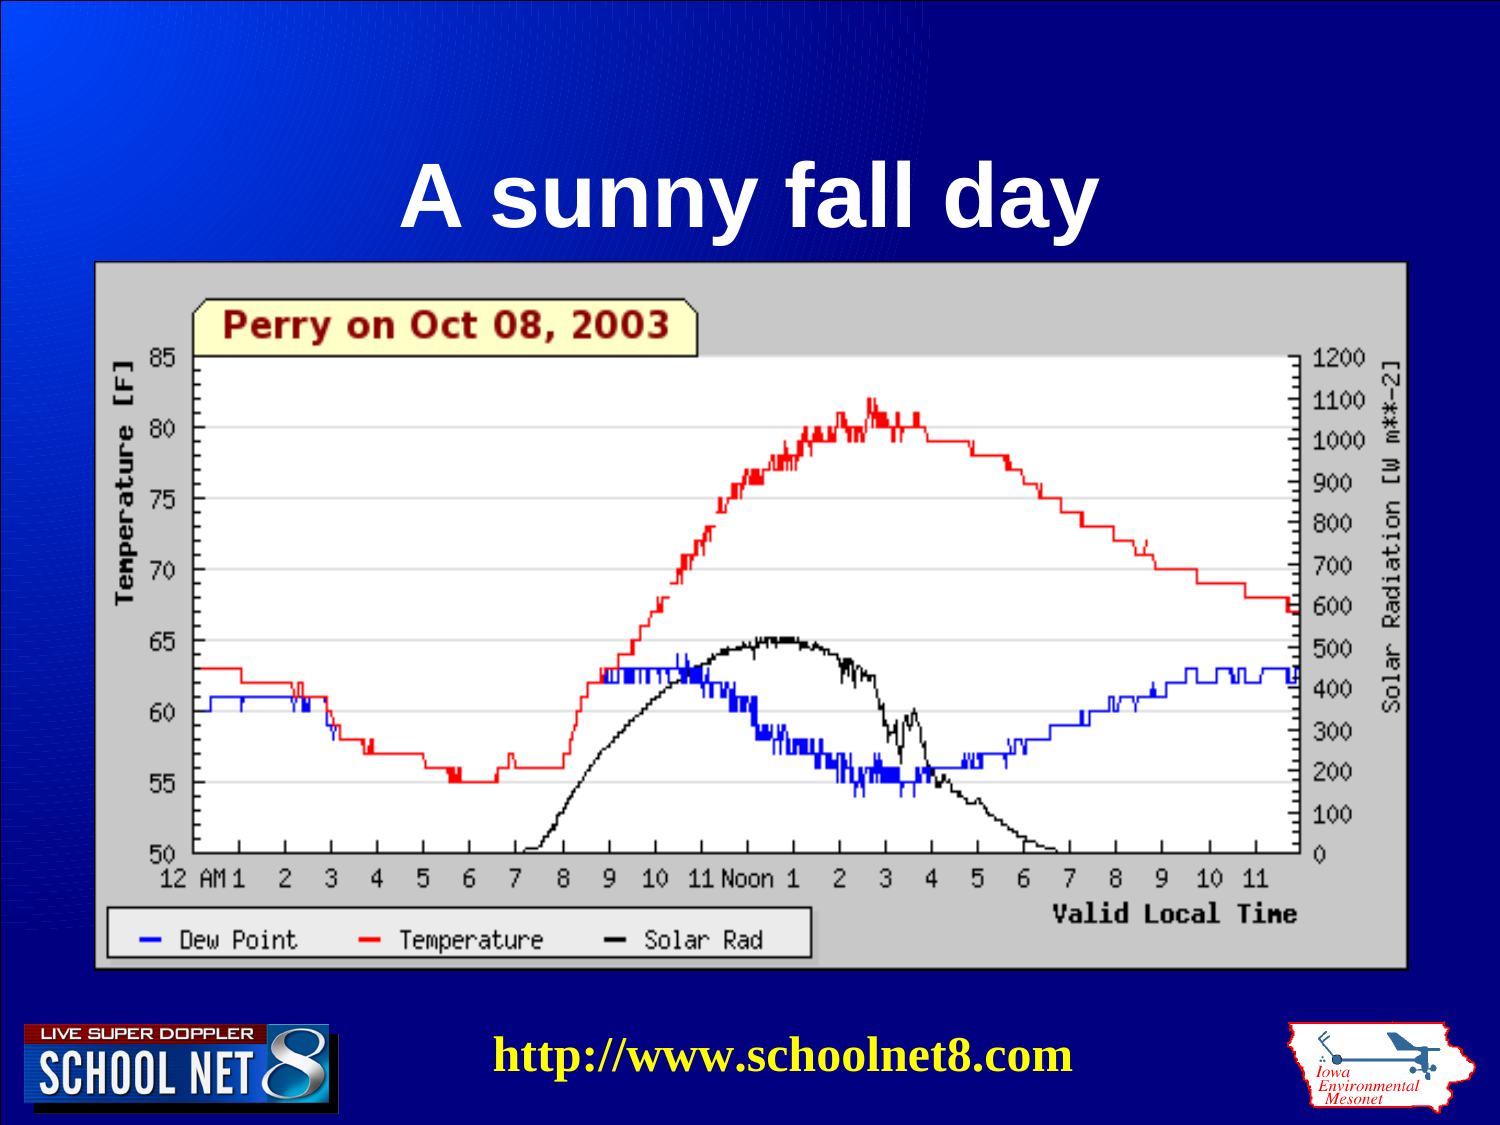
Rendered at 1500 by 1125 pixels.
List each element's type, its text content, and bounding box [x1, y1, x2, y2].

title A sunny fall day [112, 78, 1388, 261]
picture [94, 261, 1409, 971]
picture [24, 1024, 329, 1103]
picture [1287, 1021, 1476, 1114]
